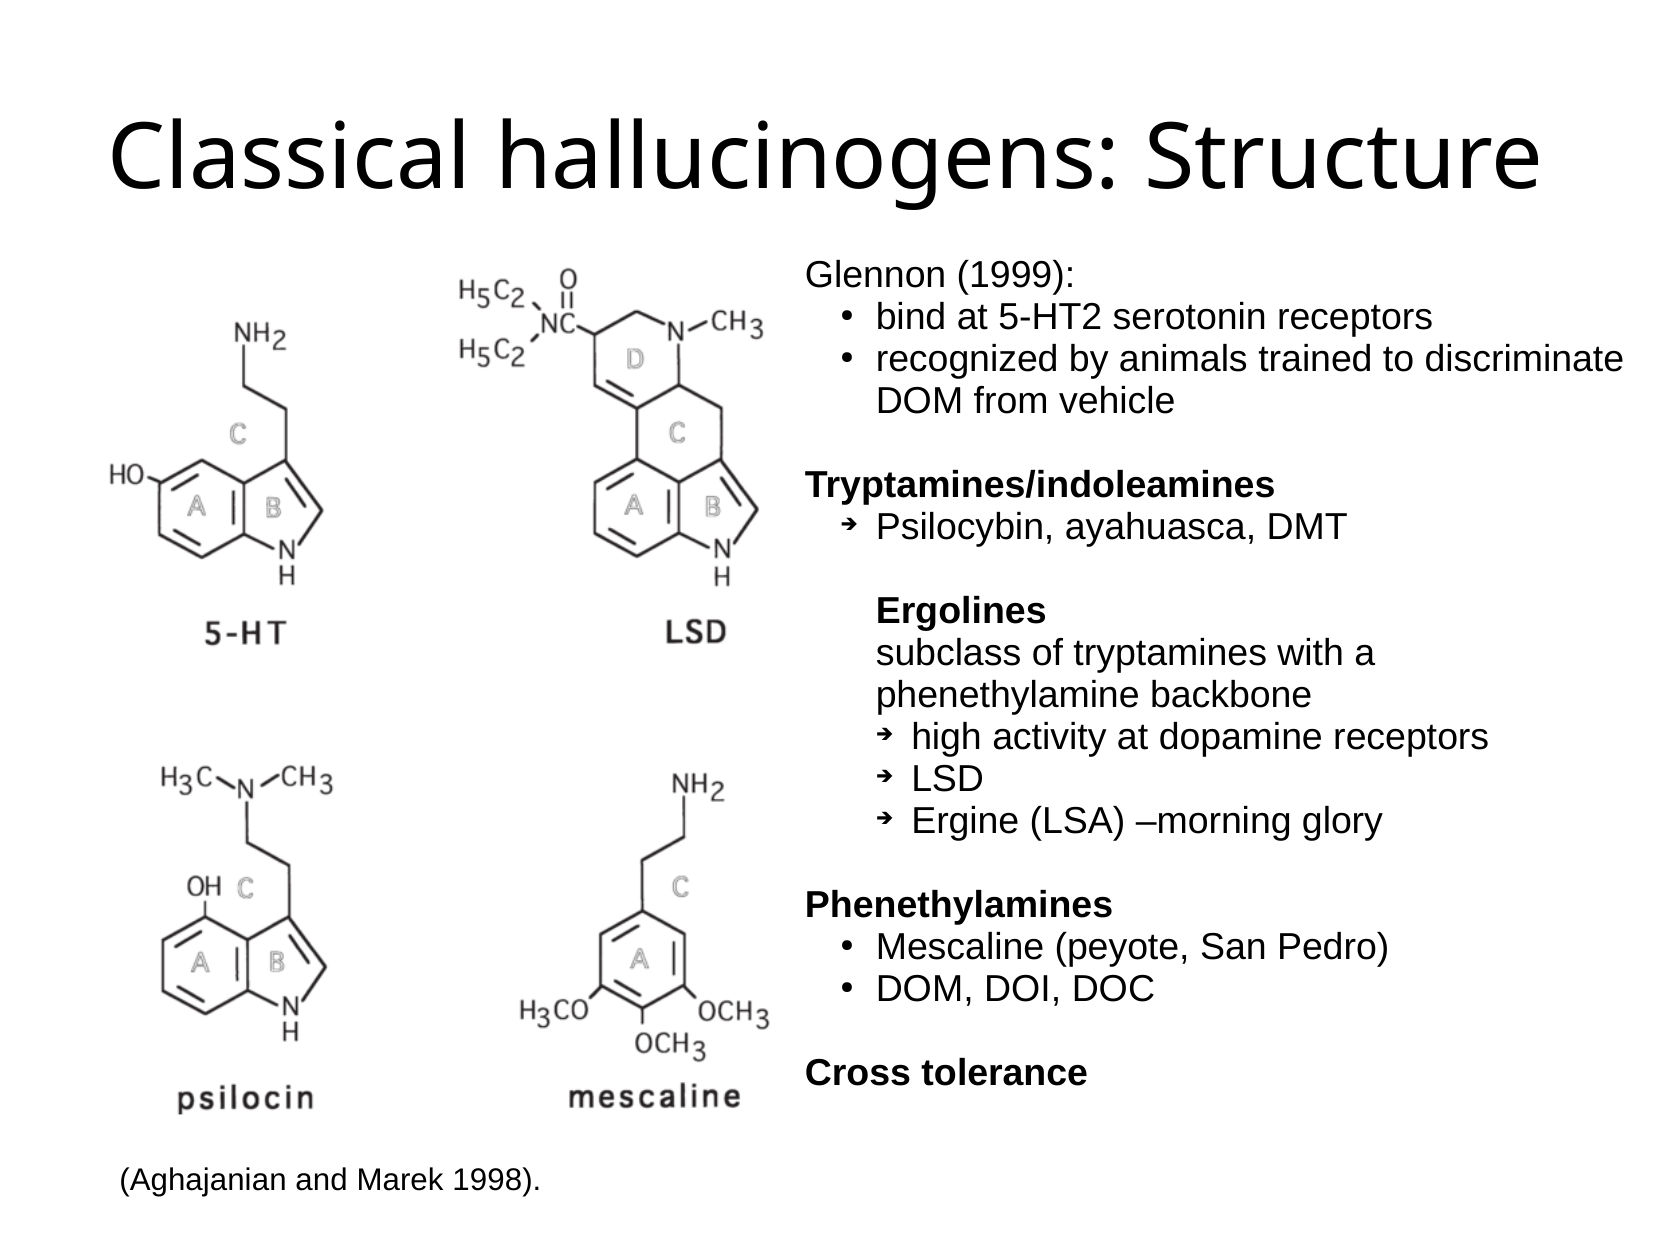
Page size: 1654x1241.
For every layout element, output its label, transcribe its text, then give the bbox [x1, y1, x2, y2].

title Classical hallucinogens: Structure [82, 49, 1571, 256]
text_box (Aghajanian and Marek 1998). [104, 1155, 586, 1202]
text_box Glennon (1999): bind at 5-HT2 serotonin receptors recognized by animals trained to discriminate DOM from vehicle Tryptamines/indoleamines Psilocybin, ayahuasca, DMT Ergolines subclass of tryptamines with a phenethylamine backbone high activity at dopamine receptors LSD Ergine (LSA) –morning glory Phenethylamines Mescaline (peyote, San Pedro) DOM, DOI, DOC Cross tolerance [790, 246, 1653, 1227]
picture [29, 256, 790, 1132]
